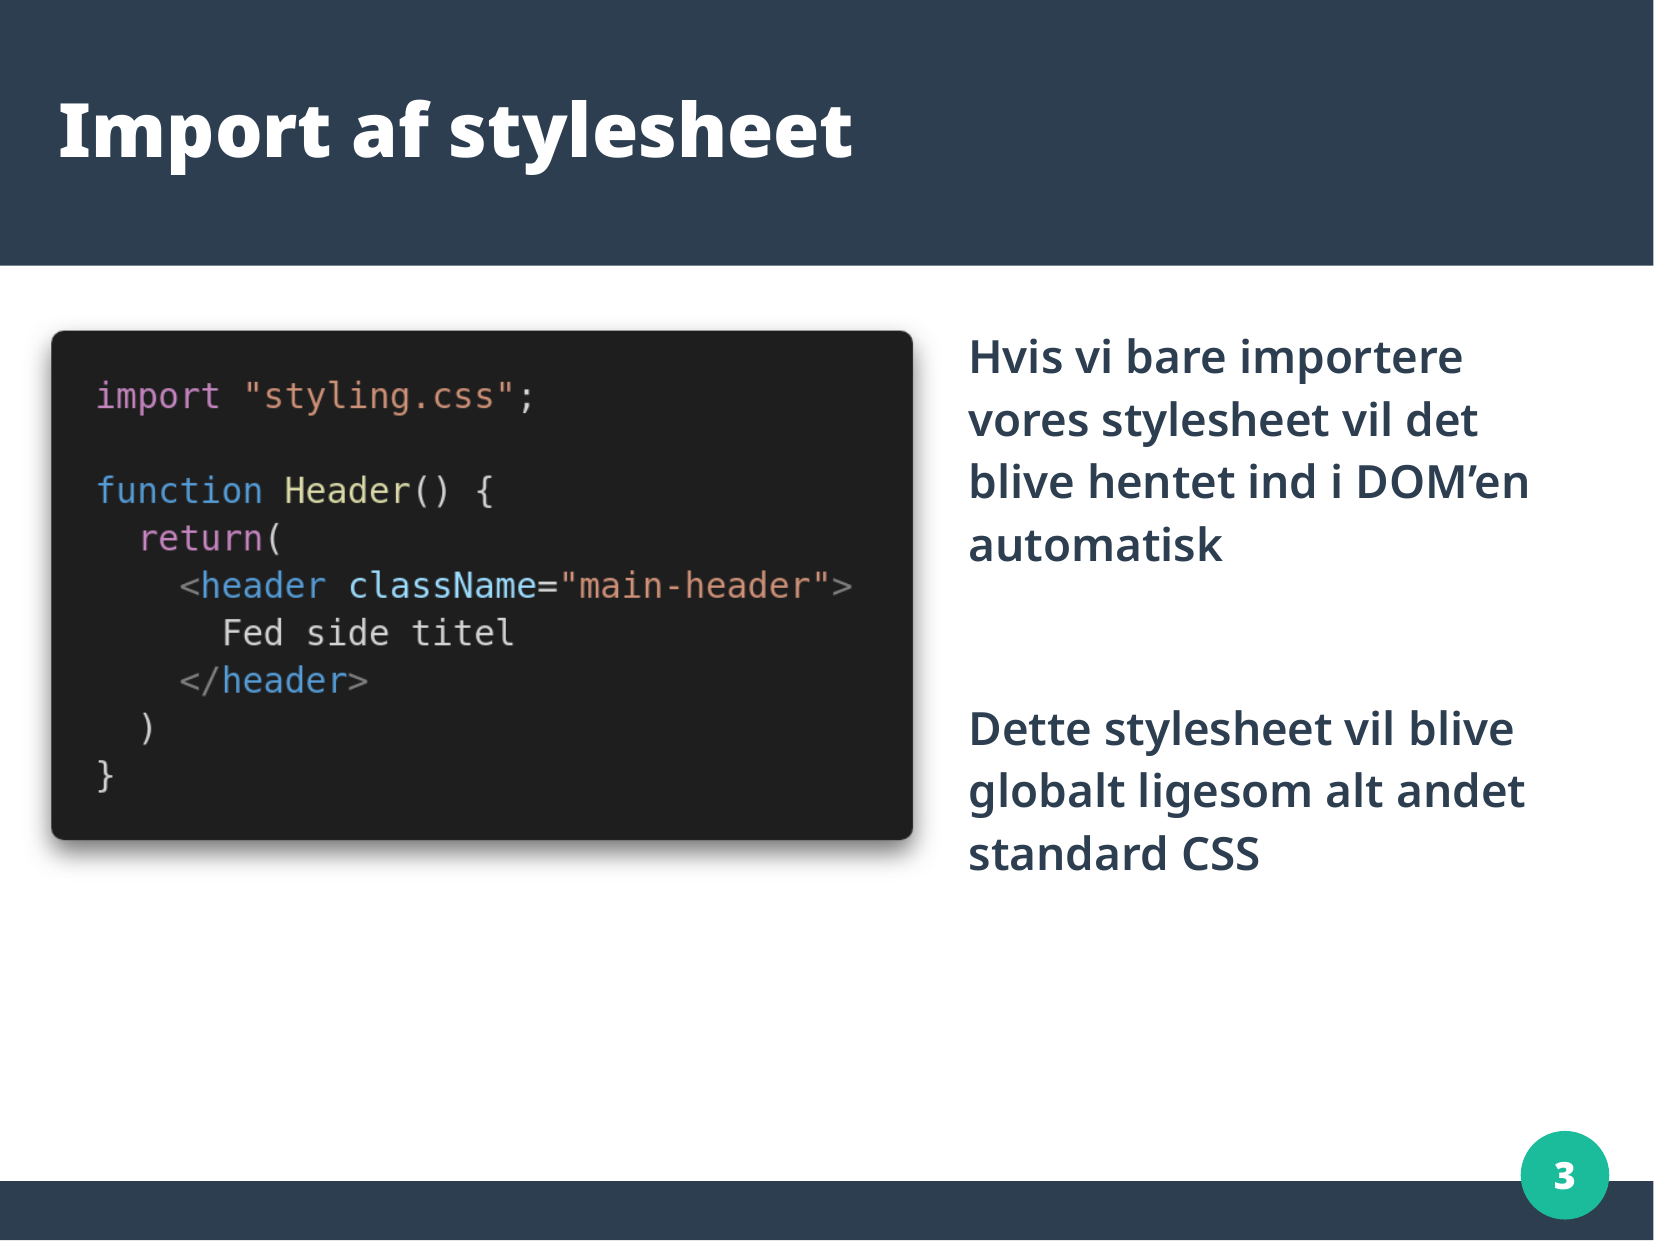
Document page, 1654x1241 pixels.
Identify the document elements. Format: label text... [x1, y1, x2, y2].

title Import af stylesheet [59, 49, 1595, 207]
picture [0, 271, 973, 898]
list Hvis vi bare importere vores stylesheet vil det blive hentet ind i DOM’en automatisk Dette stylesheet vil blive globalt ligesom alt andet standard CSS [968, 324, 1595, 1152]
